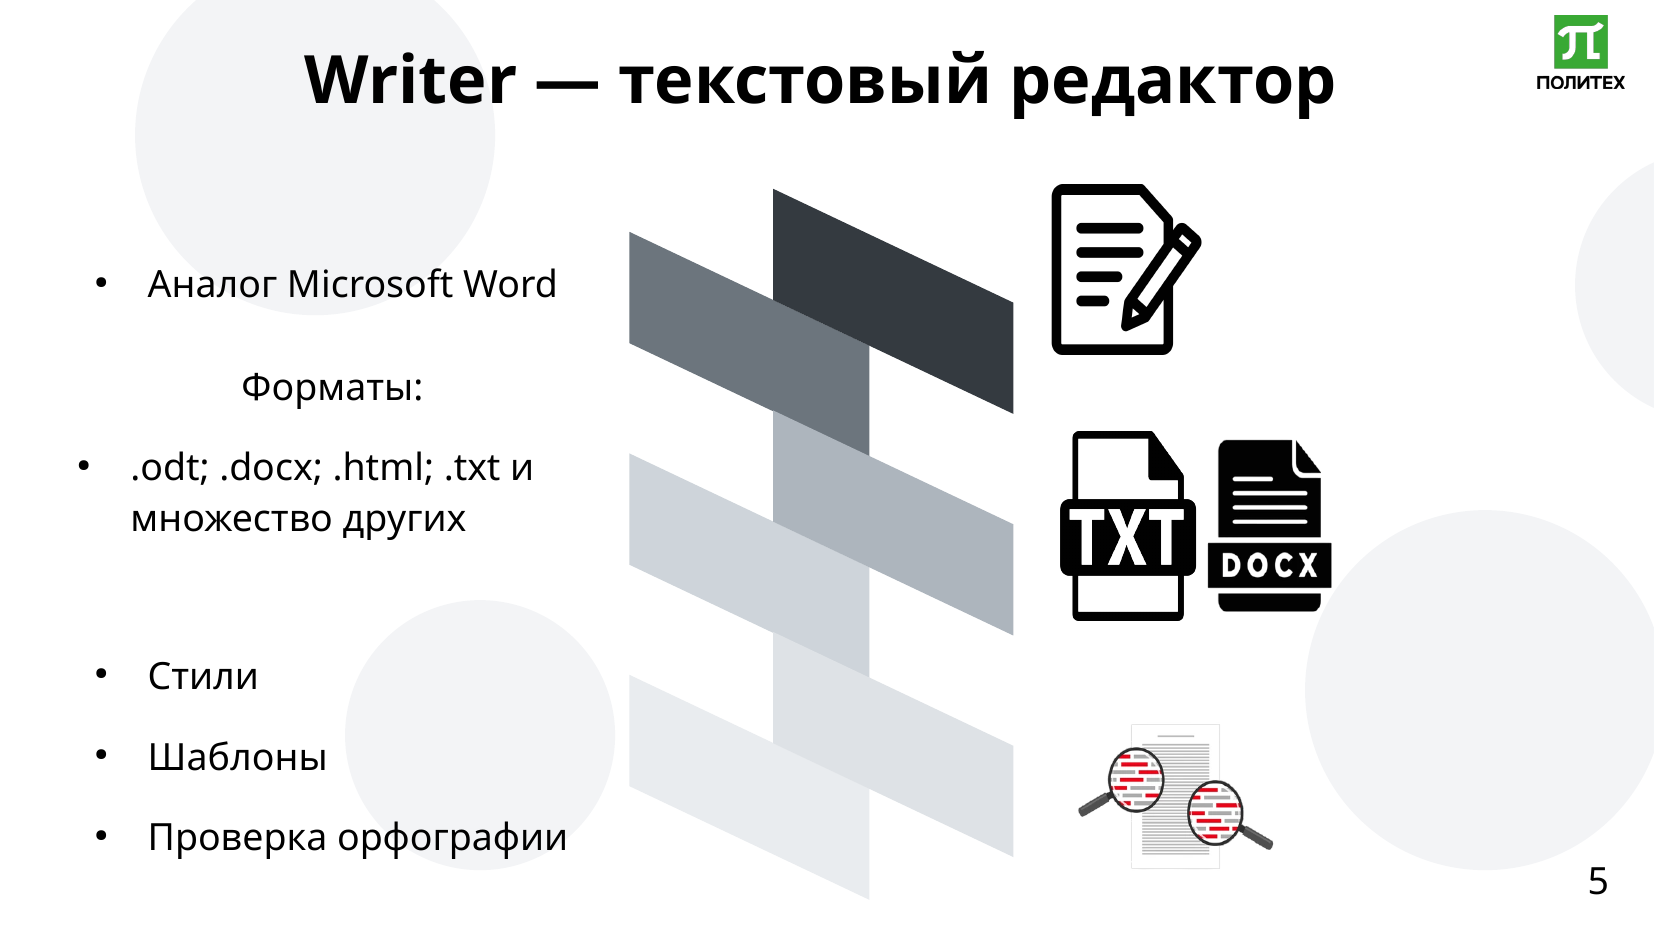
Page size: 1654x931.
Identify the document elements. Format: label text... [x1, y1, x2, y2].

picture [1051, 413, 1387, 641]
list Форматы: .odt; .docx; .html; .txt и множество других [40, 360, 554, 591]
picture [1051, 184, 1202, 355]
list Стили Шаблоны Проверка орфографии [76, 649, 591, 880]
title Writer — текстовый редактор [76, 0, 1565, 156]
text_box <номер> [1572, 847, 1654, 931]
picture [1062, 708, 1289, 898]
list Аналог Microsoft Word [76, 177, 591, 408]
picture [1537, 15, 1625, 89]
